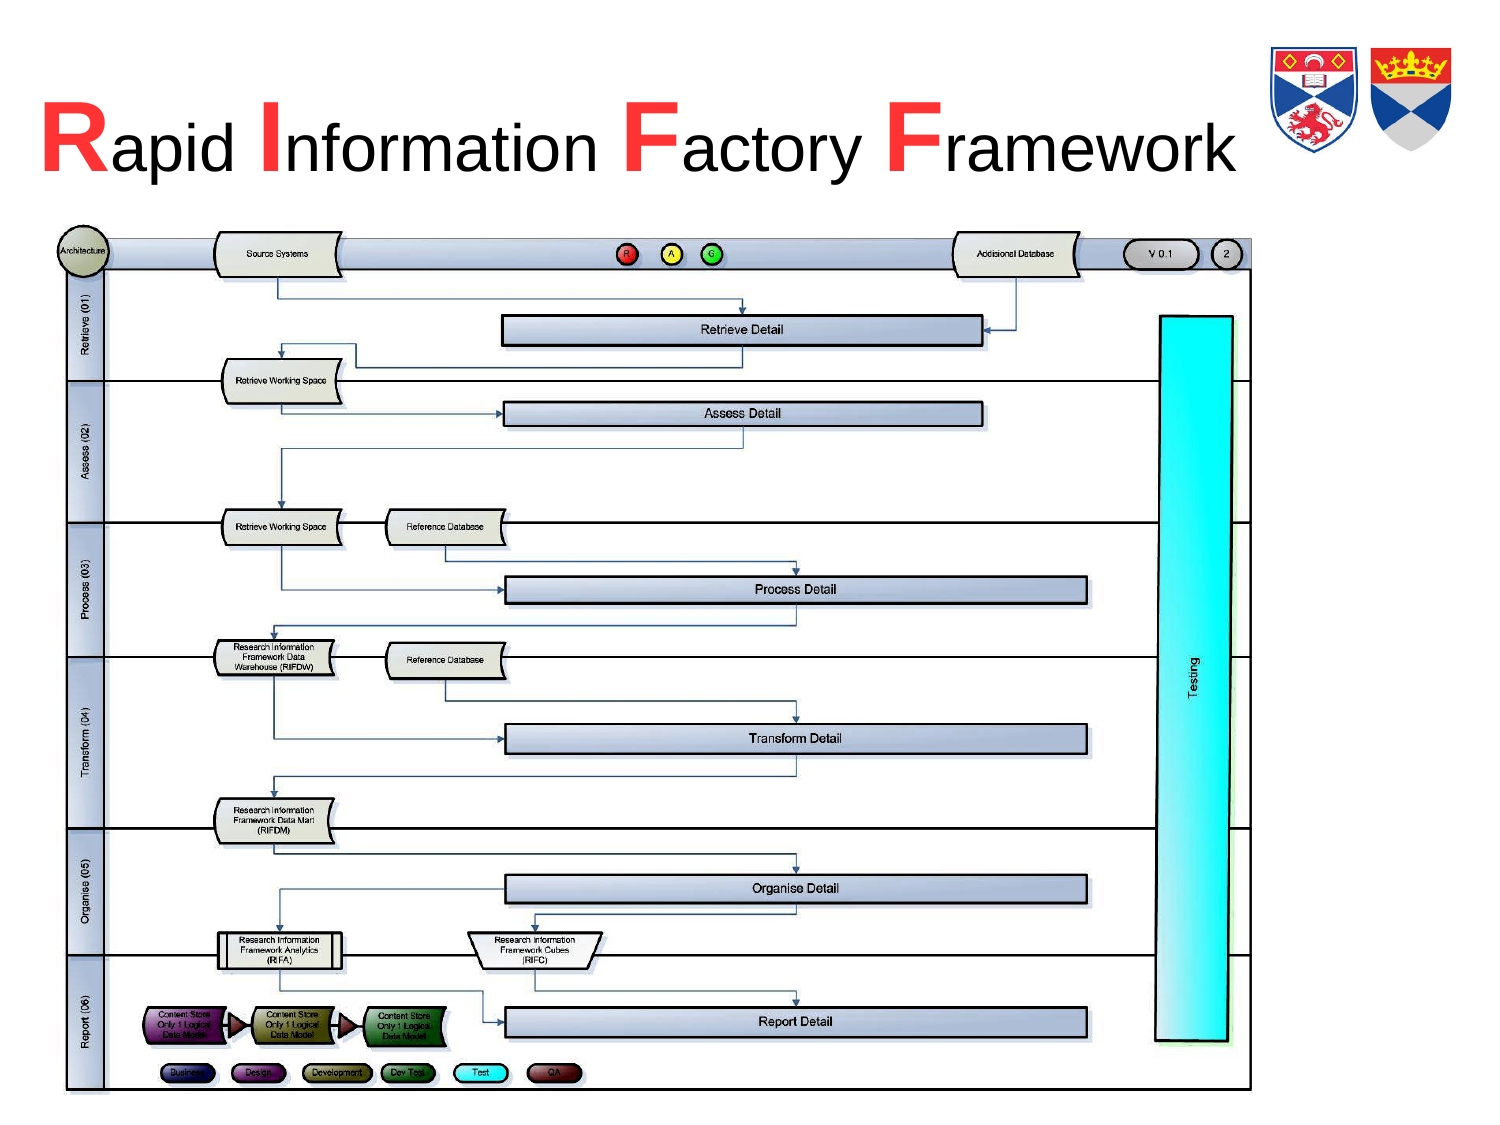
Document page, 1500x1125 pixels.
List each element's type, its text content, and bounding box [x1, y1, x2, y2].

picture [56, 224, 1252, 1095]
text_box Rapid Information Factory Framework [23, 73, 1269, 201]
picture [1268, 45, 1465, 154]
